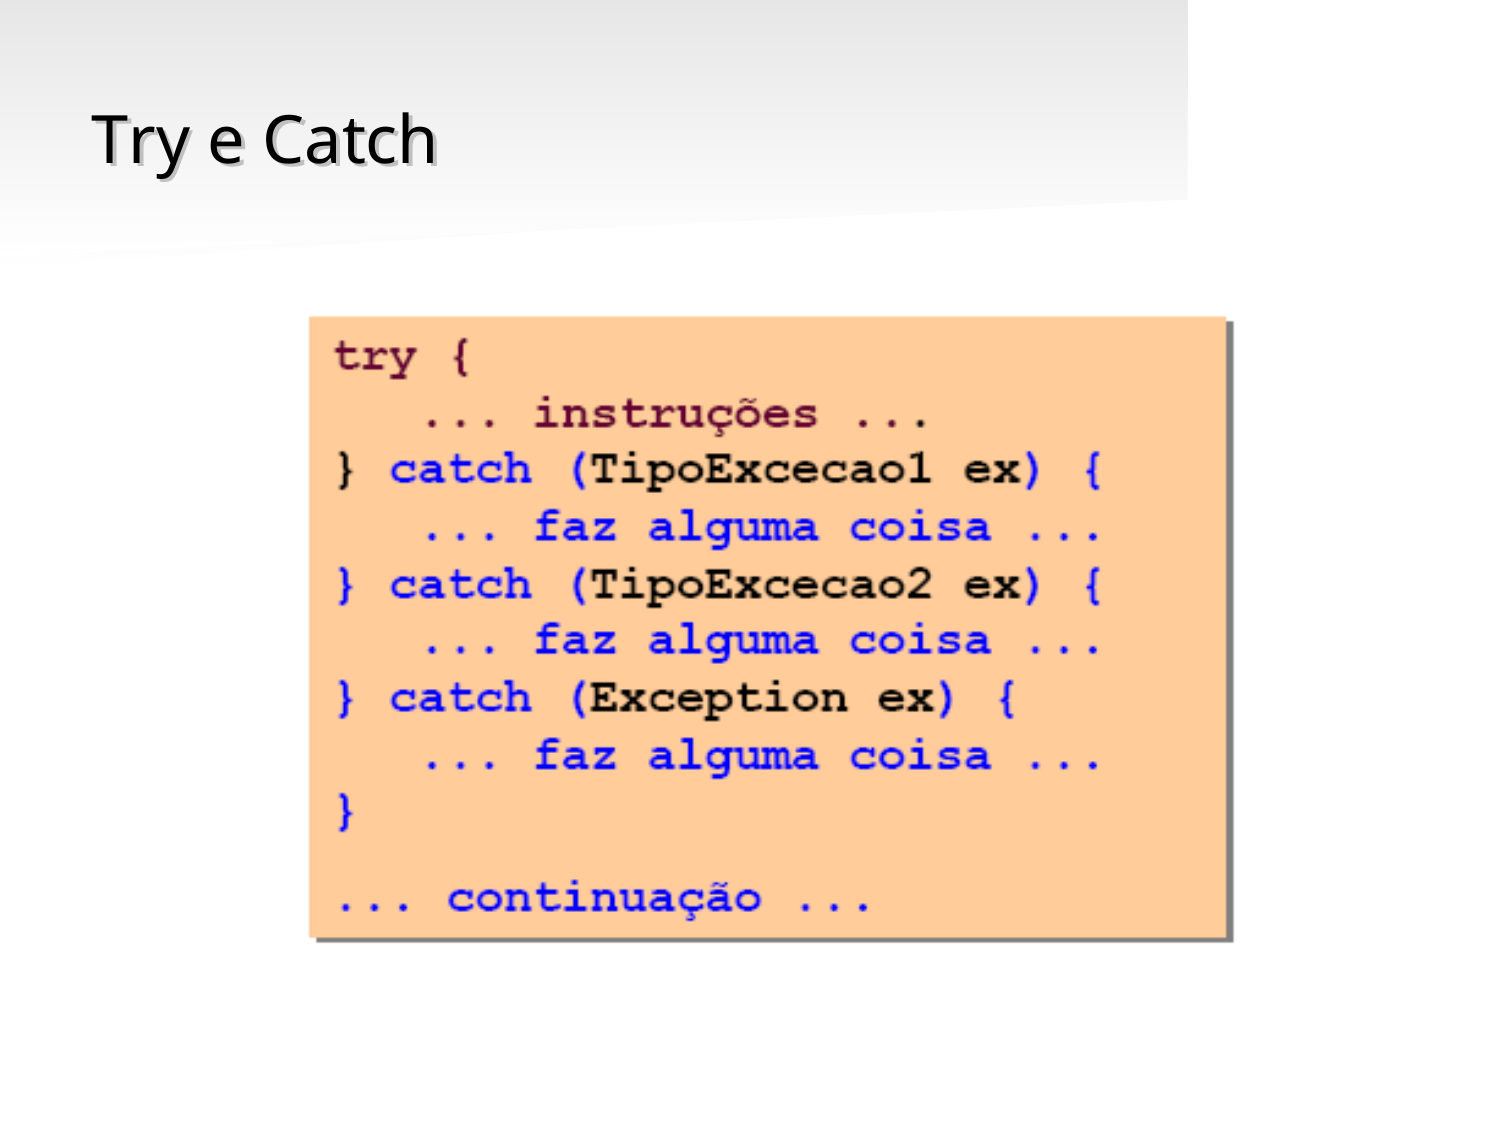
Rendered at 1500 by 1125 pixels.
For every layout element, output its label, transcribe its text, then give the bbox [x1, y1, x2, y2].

title Try e Catch [76, 42, 1427, 231]
picture [300, 310, 1241, 946]
